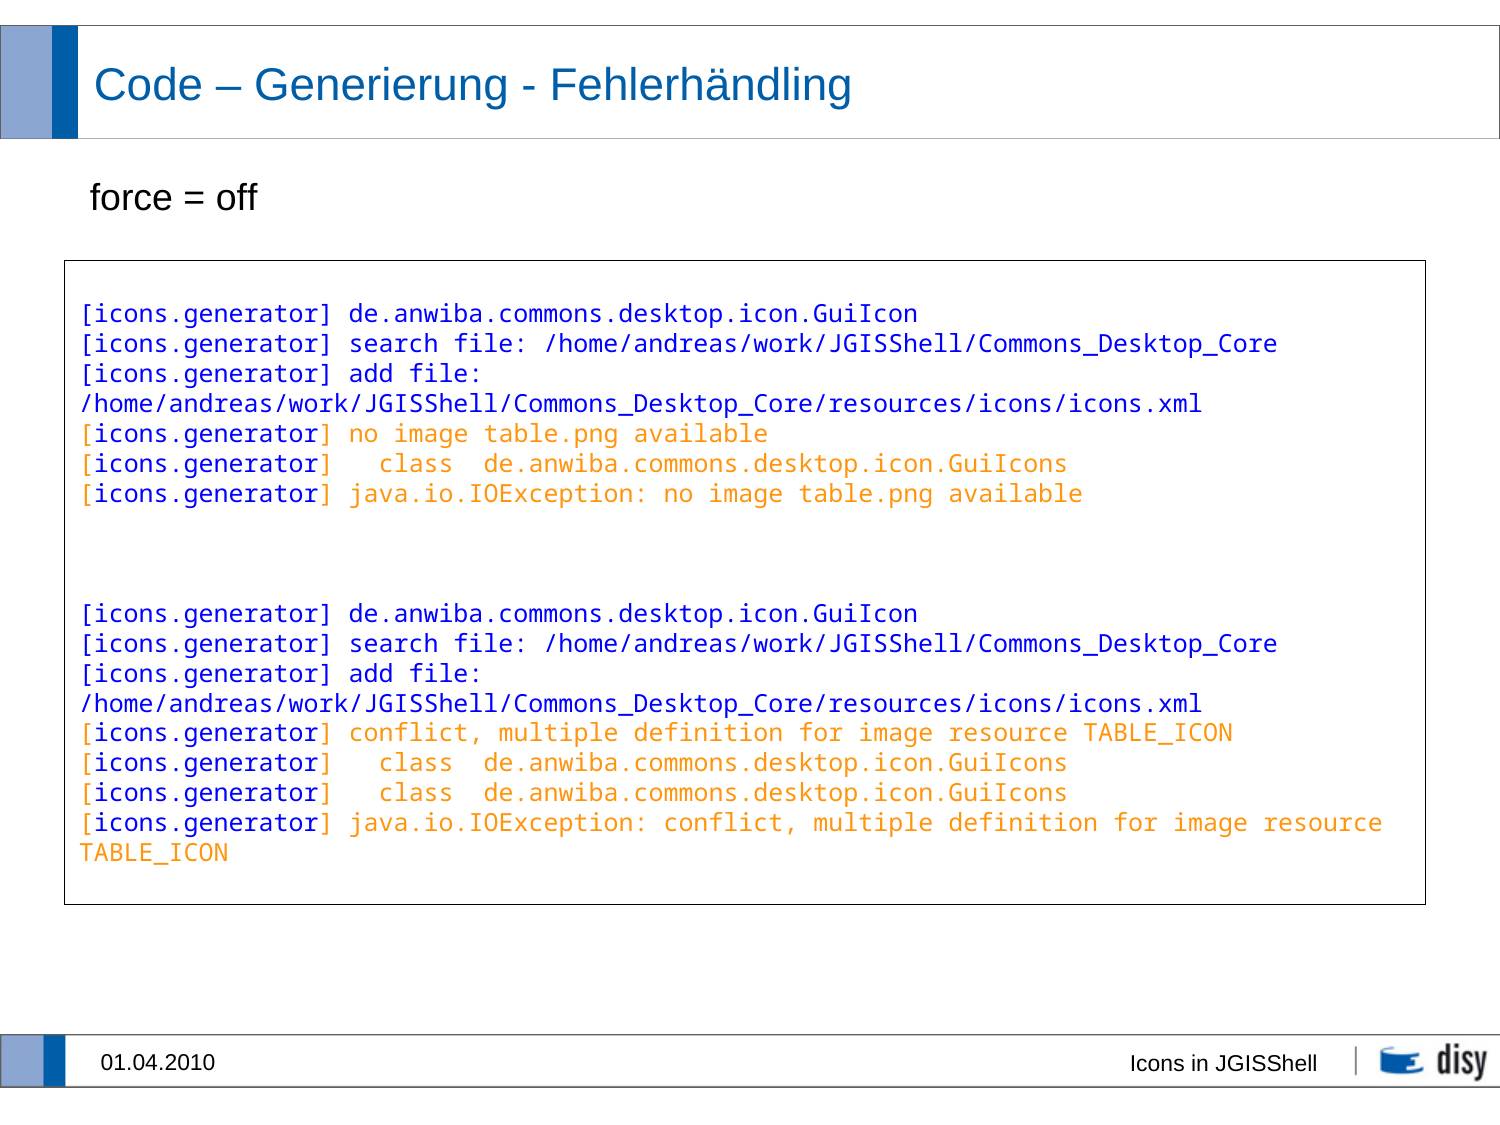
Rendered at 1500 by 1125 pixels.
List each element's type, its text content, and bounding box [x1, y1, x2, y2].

text_box force = off [75, 165, 338, 226]
title Code – Generierung - Fehlerhändling [79, 40, 1459, 125]
picture [0, 1034, 1500, 1088]
picture [0, 25, 1500, 139]
text_box [icons.generator] de.anwiba.commons.desktop.icon.GuiIcon [icons.generator] search file: /home/andreas/work/JGISShell/Commons_Desktop_Core [icons.generator] add file: /home/andreas/work/JGISShell/Commons_Desktop_Core/resources/icons/icons.xml [icons.generator] no image table.png available [icons.generator] class de.anwiba.commons.desktop.icon.GuiIcons [icons.generator] java.io.IOException: no image table.png available [icons.generator] de.anwiba.commons.desktop.icon.GuiIcon [icons.generator] search file: /home/andreas/work/JGISShell/Commons_Desktop_Core [icons.generator] add file: /home/andreas/work/JGISShell/Commons_Desktop_Core/resources/icons/icons.xml [icons.generator] conflict, multiple definition for image resource TABLE_ICON [icons.generator] class de.anwiba.commons.desktop.icon.GuiIcons [icons.generator] class de.anwiba.commons.desktop.icon.GuiIcons [icons.generator] java.io.IOException: conflict, multiple definition for image resource TABLE_ICON [64, 260, 1426, 905]
